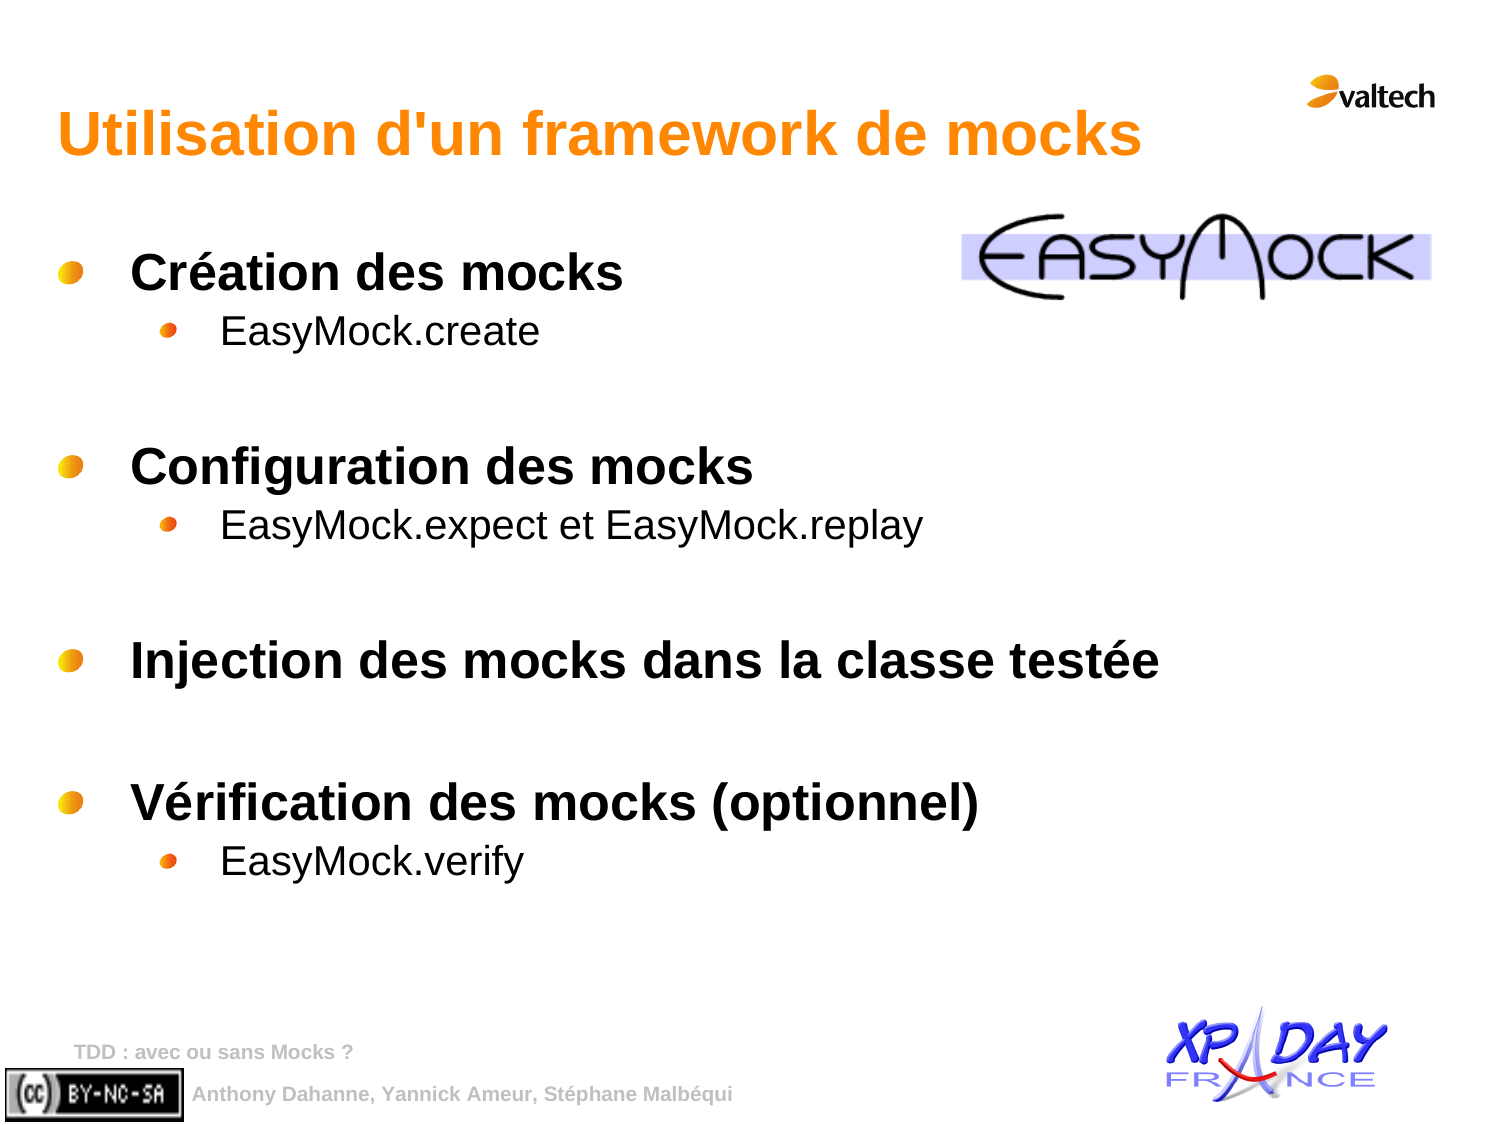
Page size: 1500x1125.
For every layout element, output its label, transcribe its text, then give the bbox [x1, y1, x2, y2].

list Création des mocks EasyMock.create Configuration des mocks EasyMock.expect et EasyMock.replay Injection des mocks dans la classe testée Vérification des mocks (optionnel) EasyMock.verify [57, 243, 1388, 1024]
picture [961, 212, 1432, 302]
title Utilisation d'un framework de mocks [56, 49, 1293, 219]
picture [5, 1068, 184, 1122]
picture [1305, 73, 1436, 109]
picture [1163, 1024, 1388, 1102]
